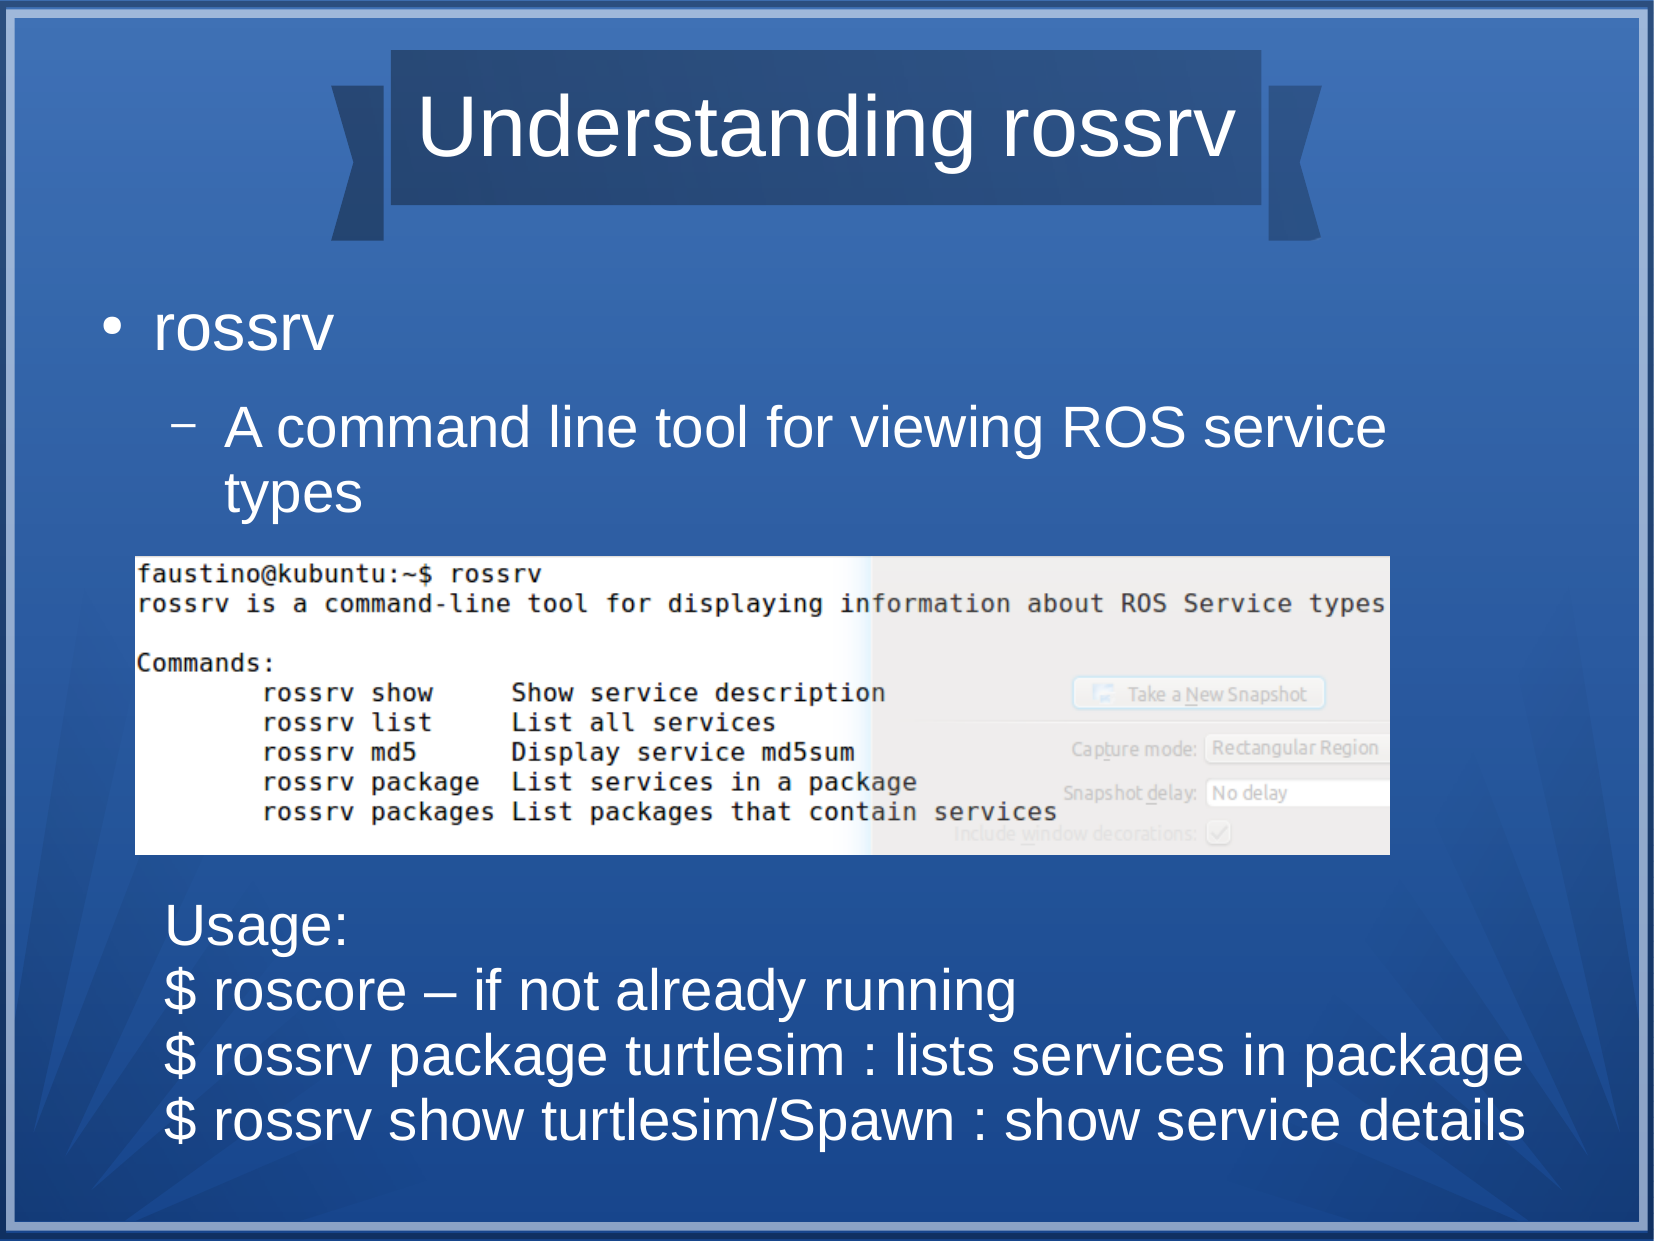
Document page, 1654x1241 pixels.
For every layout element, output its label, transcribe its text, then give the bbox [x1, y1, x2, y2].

list rossrv A command line tool for viewing ROS service types [82, 290, 1538, 1010]
text_box Usage: $ roscore – if not already running $ rossrv package turtlesim : lists services in package $ rossrv show turtlesim/Spawn : show service details [150, 885, 1544, 1160]
picture [135, 556, 1390, 856]
title Understanding rossrv [389, 49, 1264, 205]
